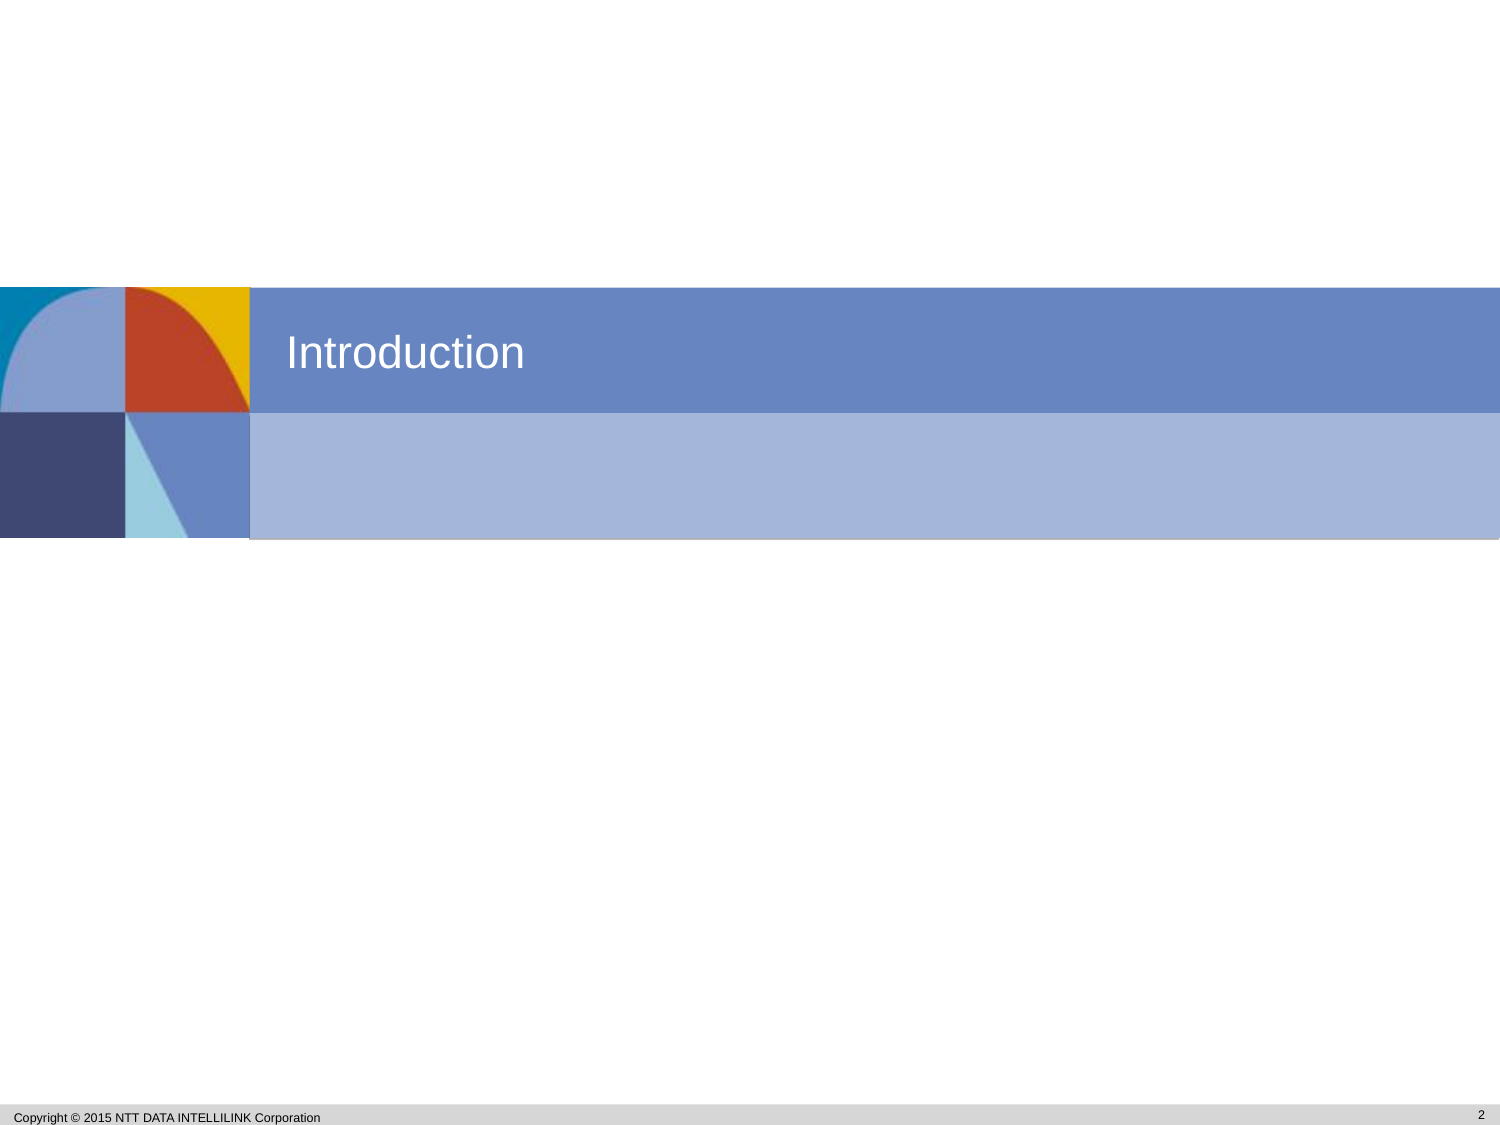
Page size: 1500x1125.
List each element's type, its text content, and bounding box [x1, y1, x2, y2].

picture [0, 287, 249, 538]
title Introduction [270, 290, 1456, 411]
